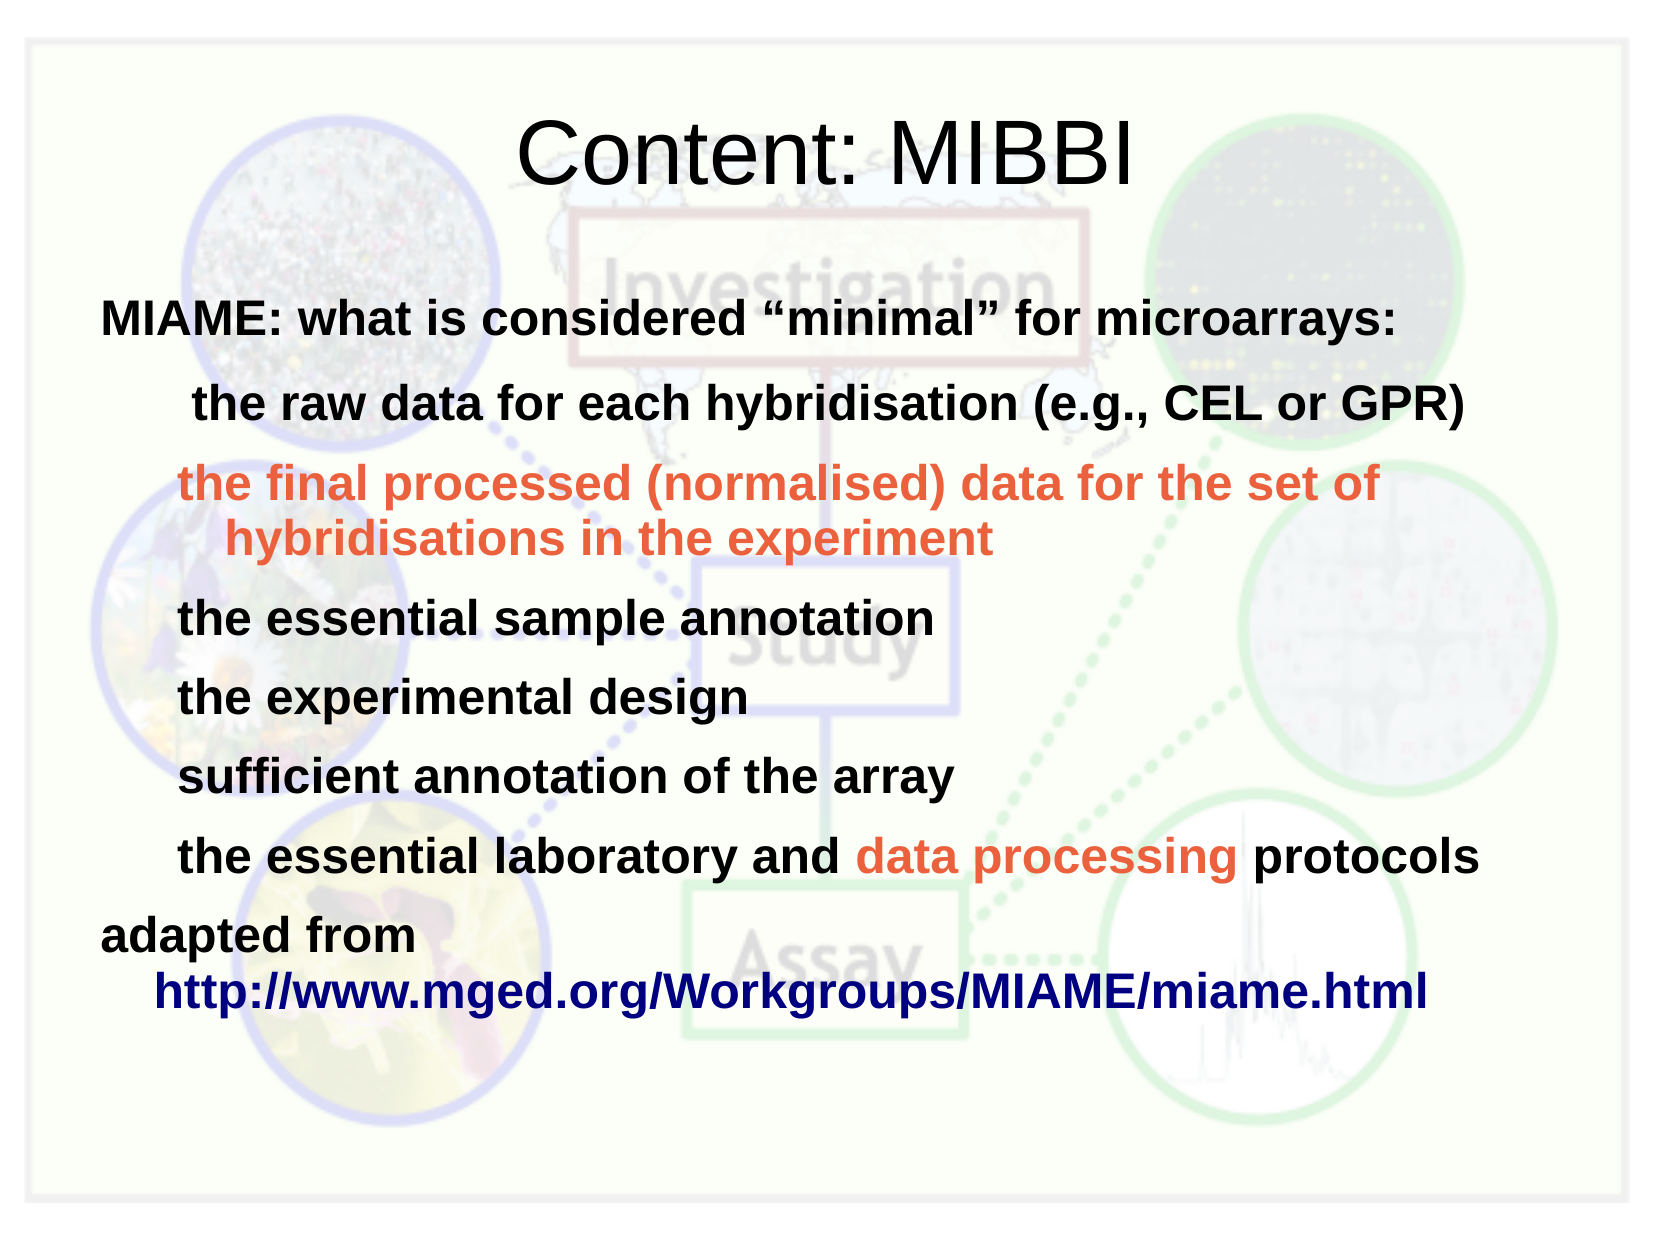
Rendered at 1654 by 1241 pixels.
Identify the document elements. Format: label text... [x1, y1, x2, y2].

picture [24, 37, 1630, 1203]
list MIAME: what is considered “minimal” for microarrays: the raw data for each hybridisation (e.g., CEL or GPR) the final processed (normalised) data for the set of hybridisations in the experiment the essential sample annotation the experimental design sufficient annotation of the array the essential laboratory and data processing protocols adapted from http://www.mged.org/Workgroups/MIAME/miame.html [82, 290, 1571, 1107]
title Content: MIBBI [82, 56, 1571, 250]
